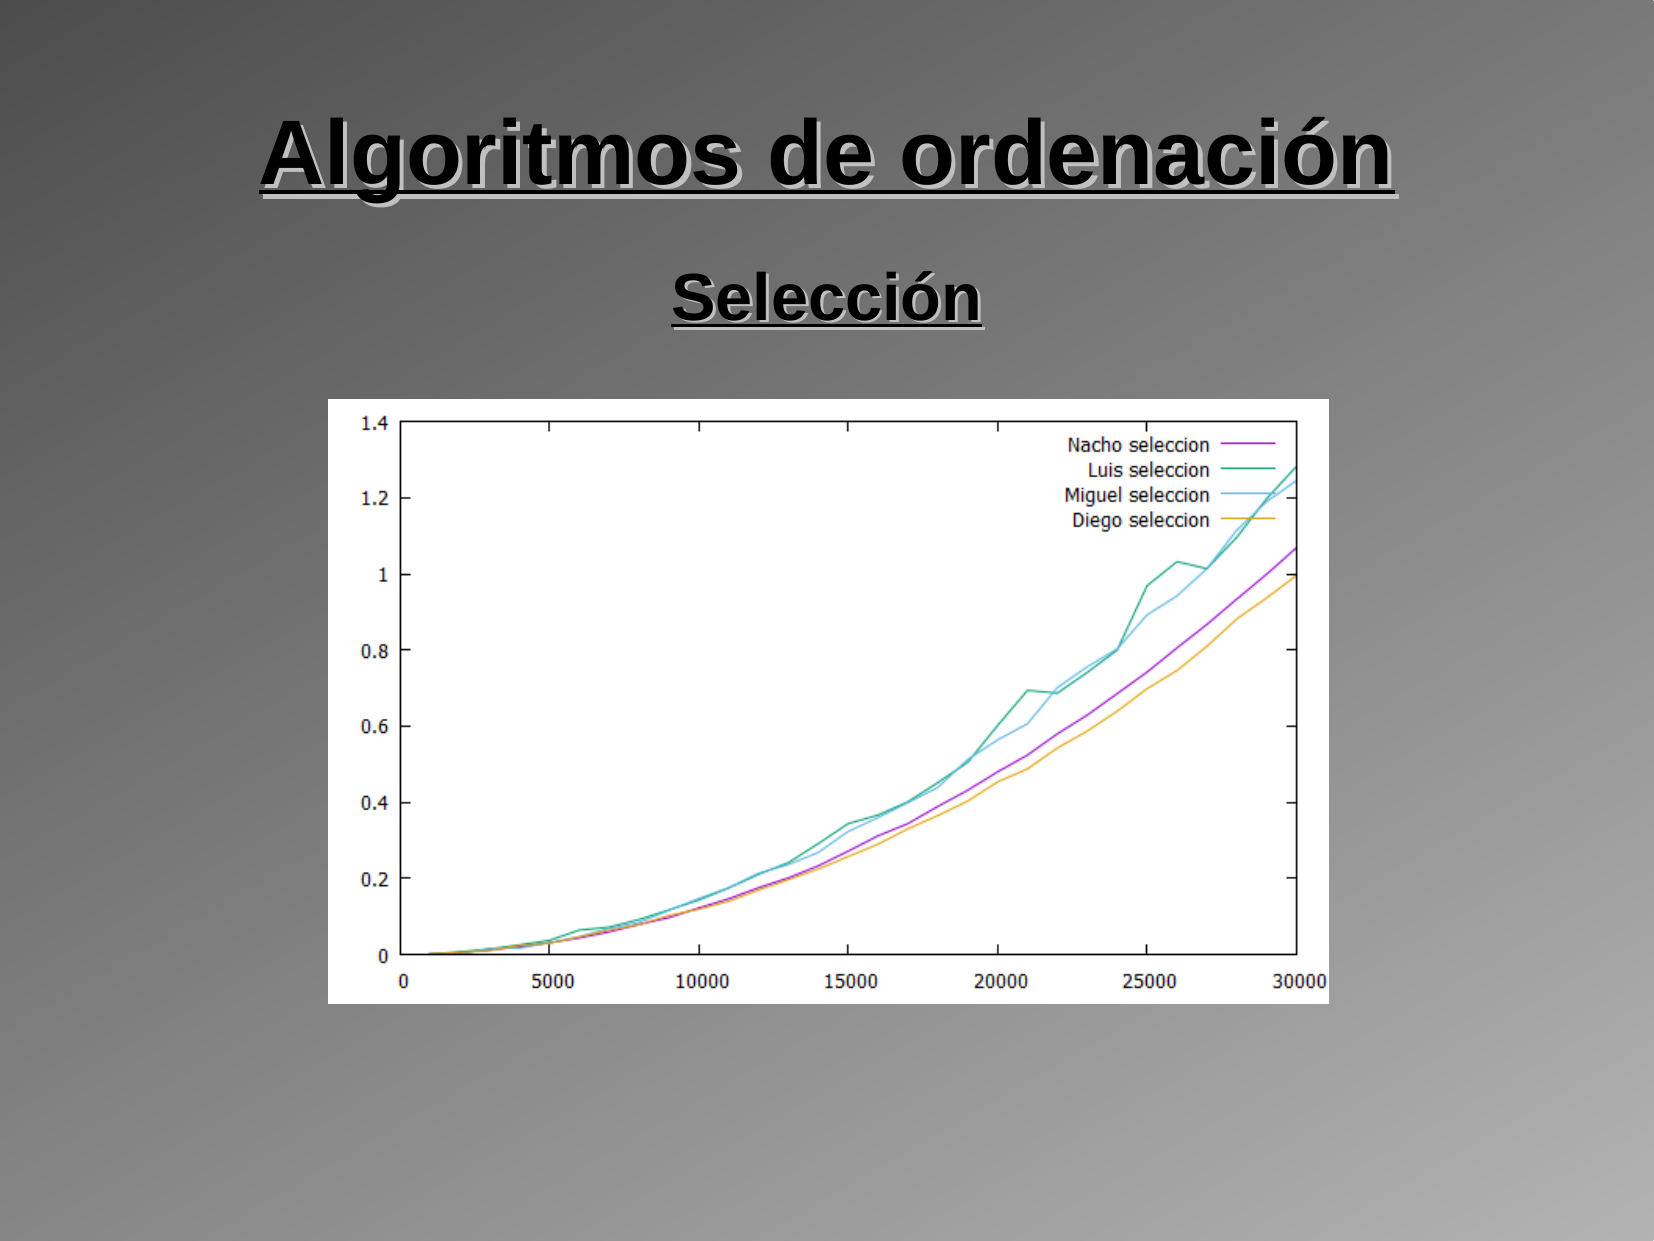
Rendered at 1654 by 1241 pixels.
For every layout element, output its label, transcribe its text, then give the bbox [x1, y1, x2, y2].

subtitle Selección [82, 236, 1571, 358]
title Algoritmos de ordenación [82, 49, 1571, 236]
picture [328, 399, 1329, 1004]
